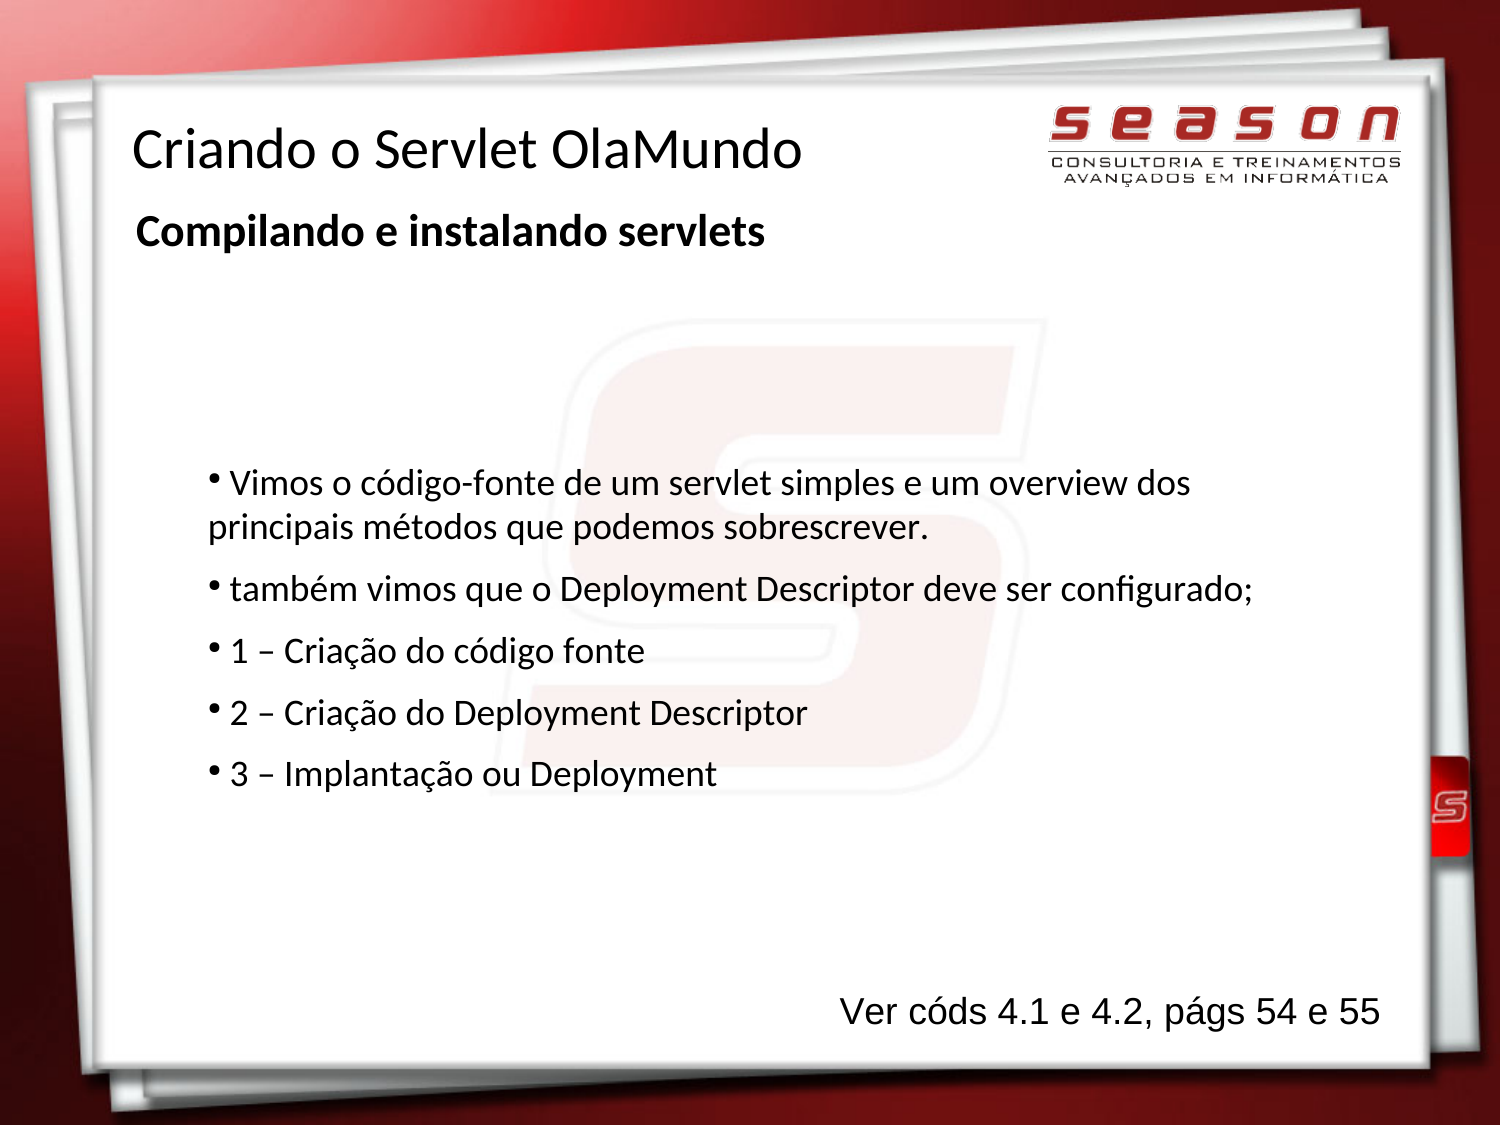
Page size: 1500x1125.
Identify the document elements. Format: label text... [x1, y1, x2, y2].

picture [0, 0, 1500, 1125]
text_box Ver códs 4.1 e 4.2, págs 54 e 55 [708, 979, 1396, 1040]
text_box Vimos o código-fonte de um servlet simples e um overview dos principais métodos que podemos sobrescrever. também vimos que o Deployment Descriptor deve ser configurado; 1 – Criação do código fonte 2 – Criação do Deployment Descriptor 3 – Implantação ou Deployment [207, 357, 1328, 894]
text_box Compilando e instalando servlets [119, 200, 1240, 256]
title Criando o Servlet OlaMundo [118, 33, 1394, 257]
